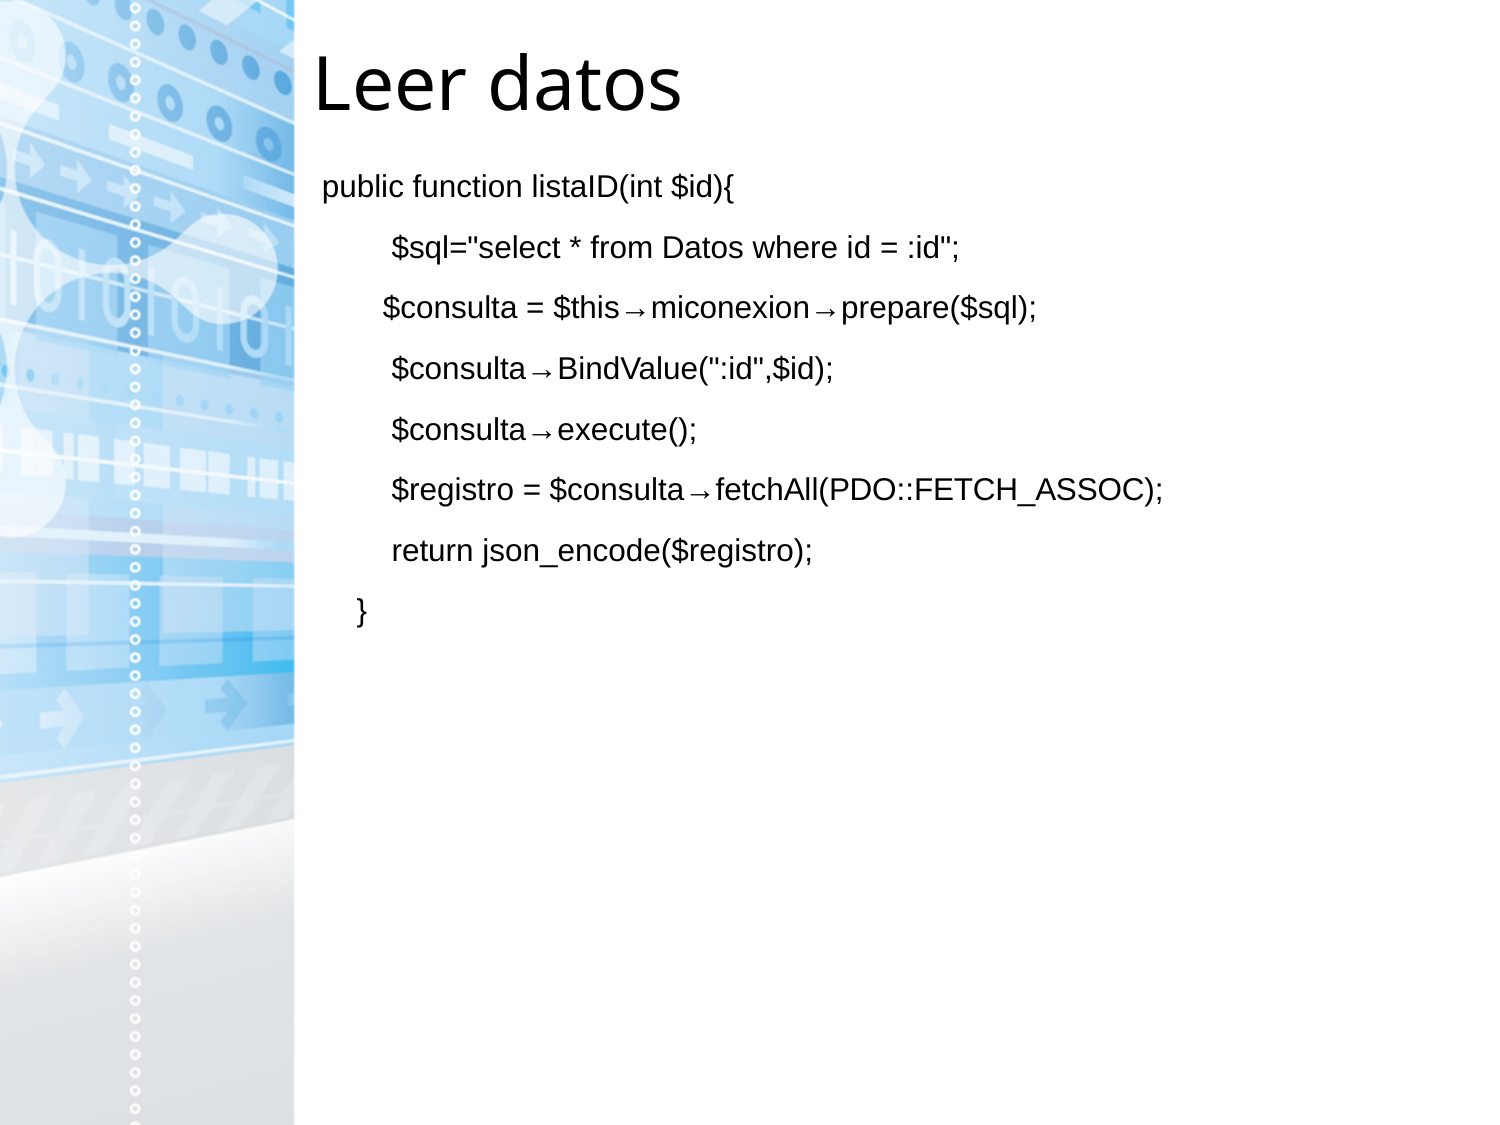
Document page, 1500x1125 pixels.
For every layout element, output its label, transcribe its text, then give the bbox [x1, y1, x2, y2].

title Leer datos [312, 37, 1034, 126]
picture [0, 0, 1500, 1125]
text_box public function listaID(int $id){ $sql="select * from Datos where id = :id"; $consulta = $this→miconexion→prepare($sql); $consulta→BindValue(":id",$id); $consulta→execute(); $registro = $consulta→fetchAll(PDO::FETCH_ASSOC); return json_encode($registro); } [307, 159, 1477, 680]
